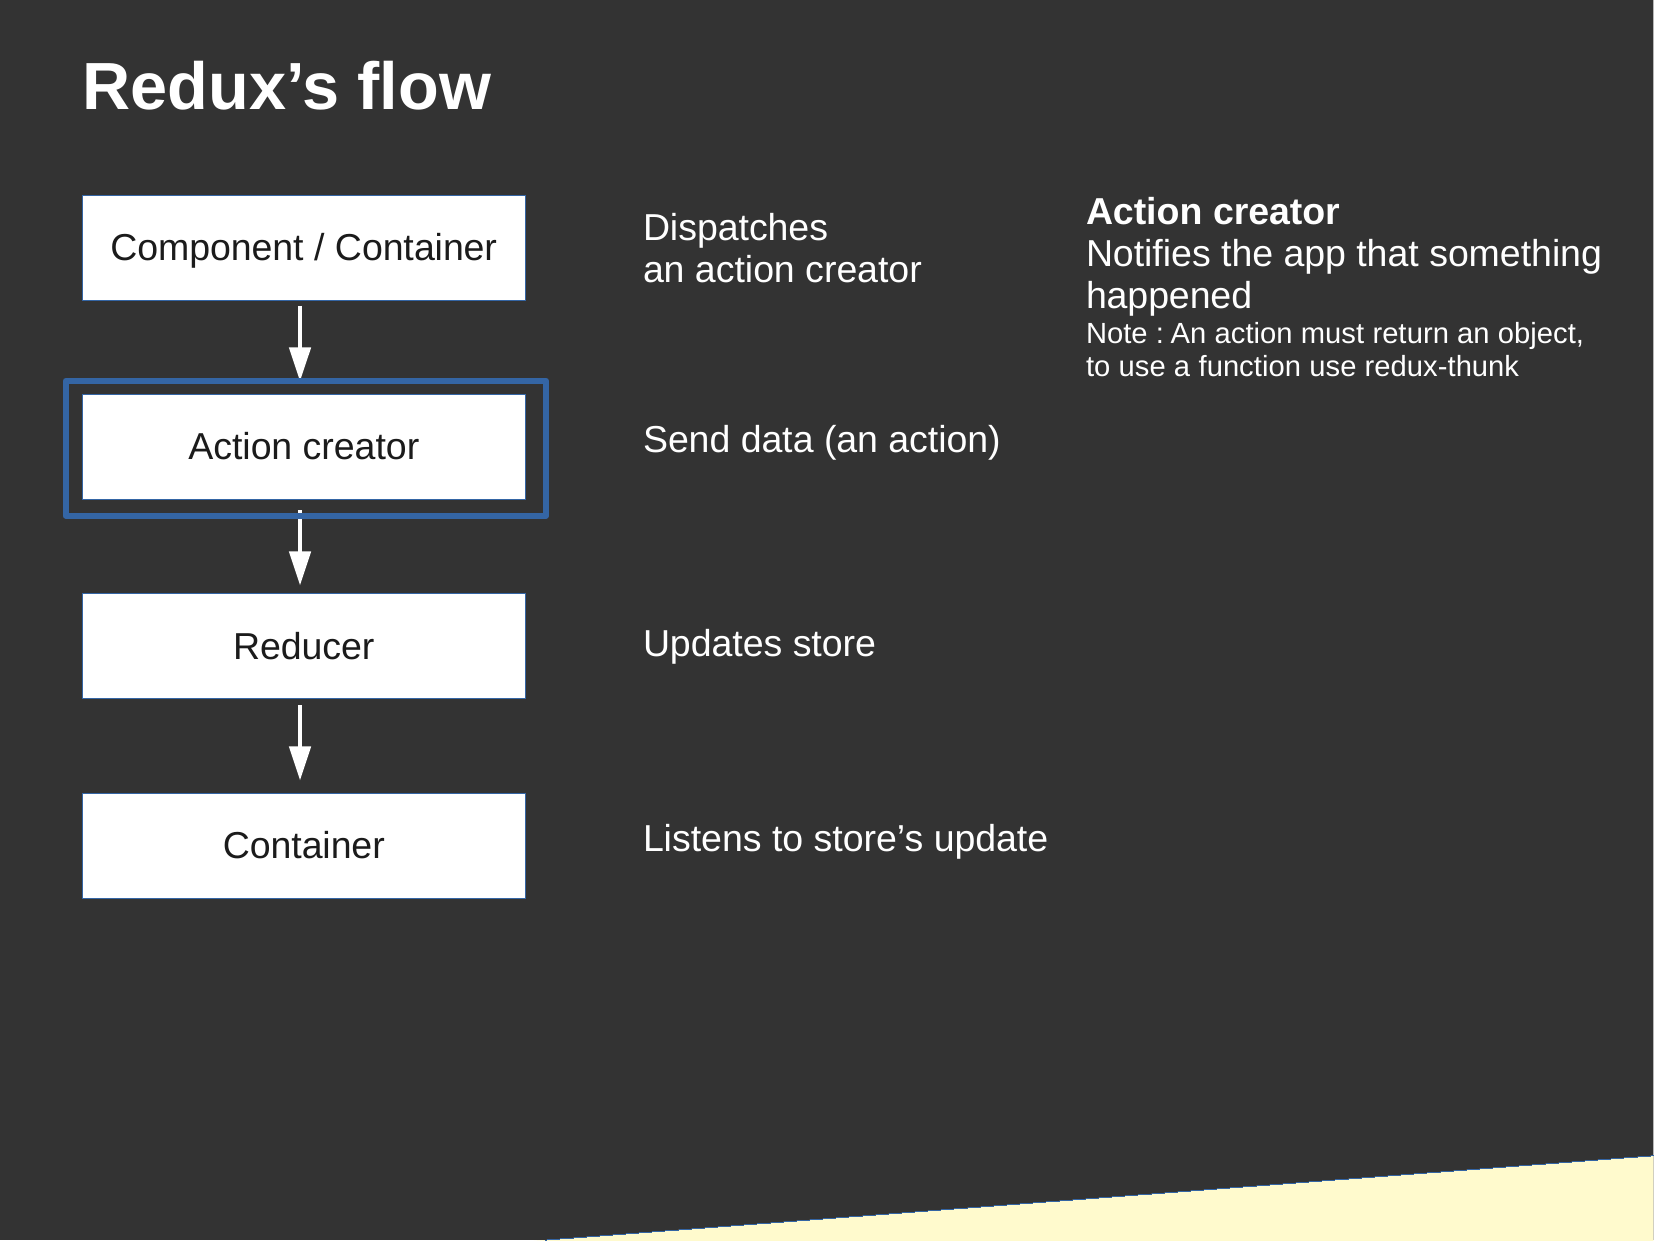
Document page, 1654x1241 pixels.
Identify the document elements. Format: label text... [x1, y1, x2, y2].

text_box [65, 380, 546, 516]
text_box Listens to store’s update [628, 810, 1184, 871]
text_box [533, 1155, 1654, 1241]
text_box Container [82, 793, 526, 899]
text_box Component / Container [82, 195, 526, 301]
text_box Reducer [82, 593, 526, 699]
title Redux’s flow [82, 49, 571, 125]
text_box Updates store [628, 615, 1184, 676]
text_box Send data (an action) [628, 411, 1184, 472]
text_box Action creator Notifies the app that something happened Note : An action must return an object, to use a function use redux-thunk [1071, 183, 1627, 390]
text_box Dispatches an action creator [628, 198, 1021, 298]
